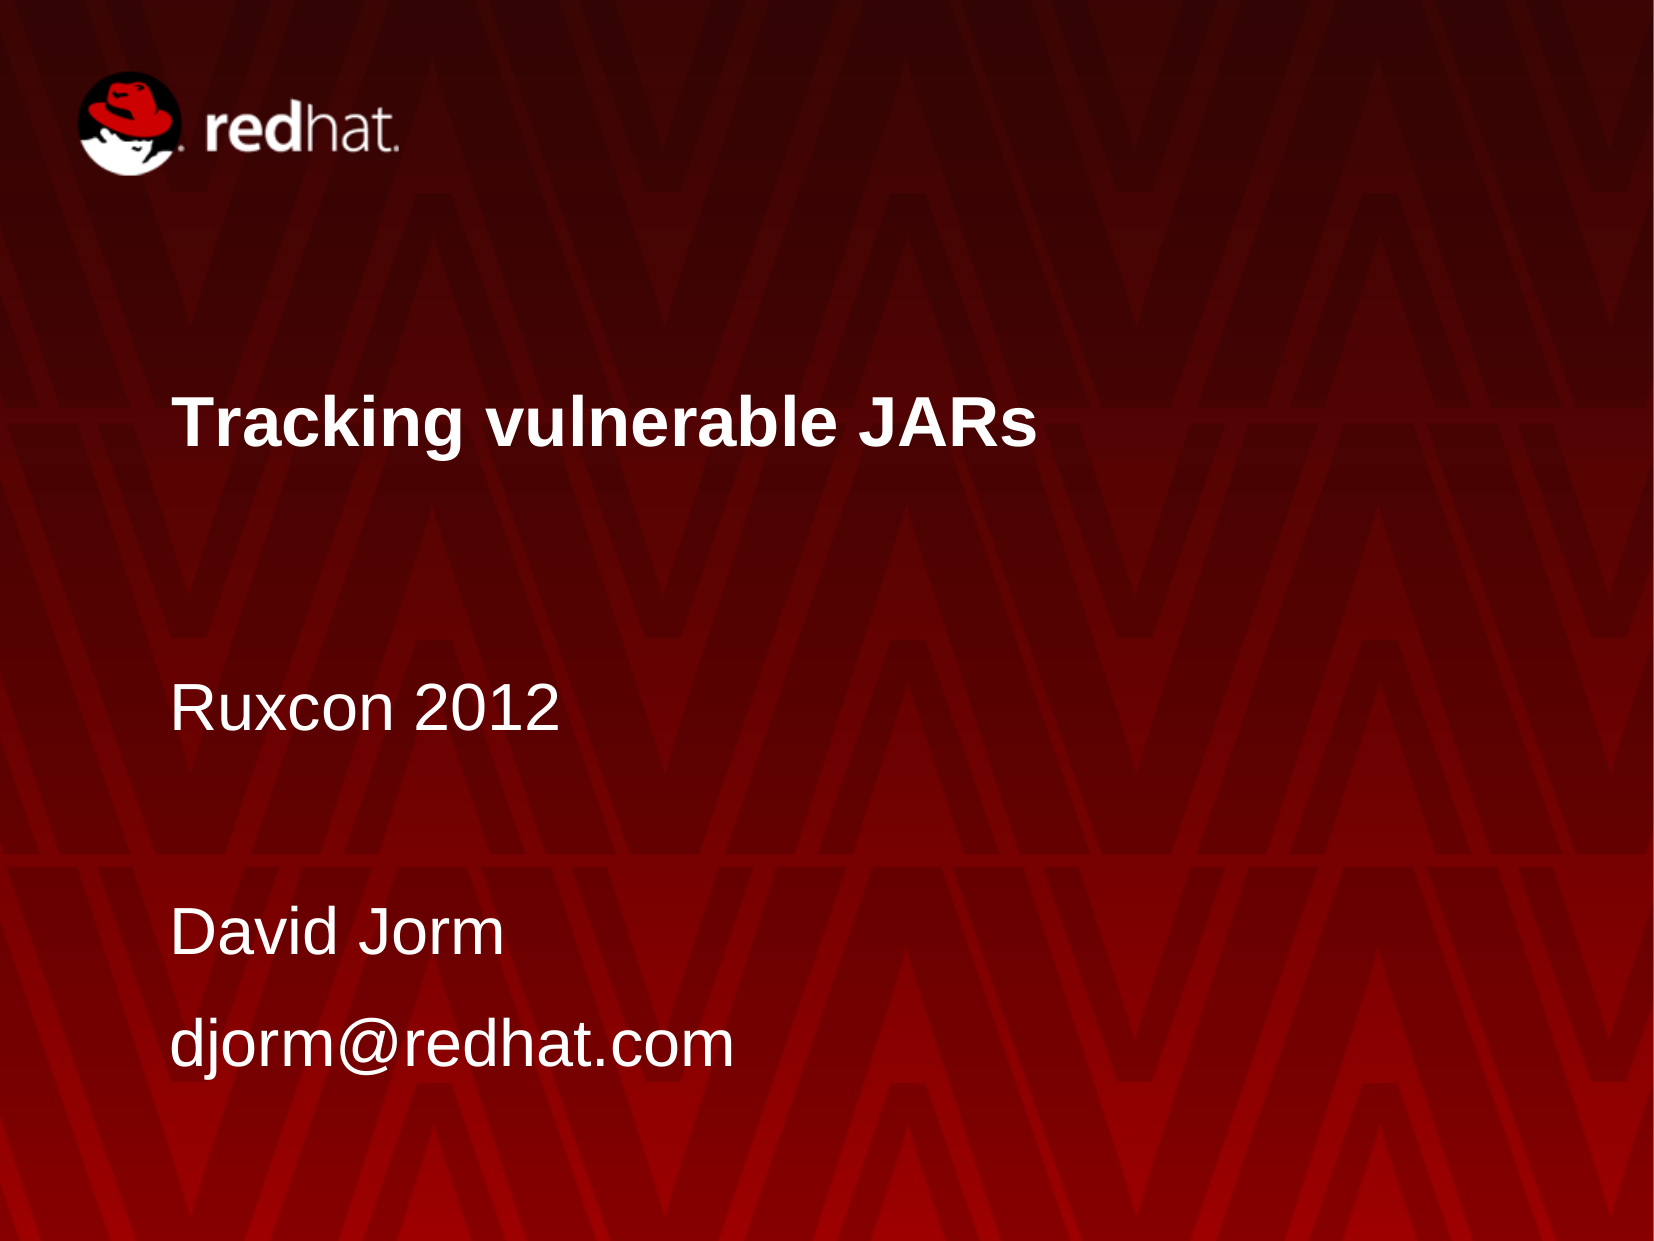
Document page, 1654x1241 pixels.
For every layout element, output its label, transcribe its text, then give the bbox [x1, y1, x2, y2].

text_box Tracking vulnerable JARs [156, 375, 1576, 581]
text_box Ruxcon 2012 David Jorm djorm@redhat.com [154, 625, 1497, 1241]
picture [0, 0, 1654, 1241]
